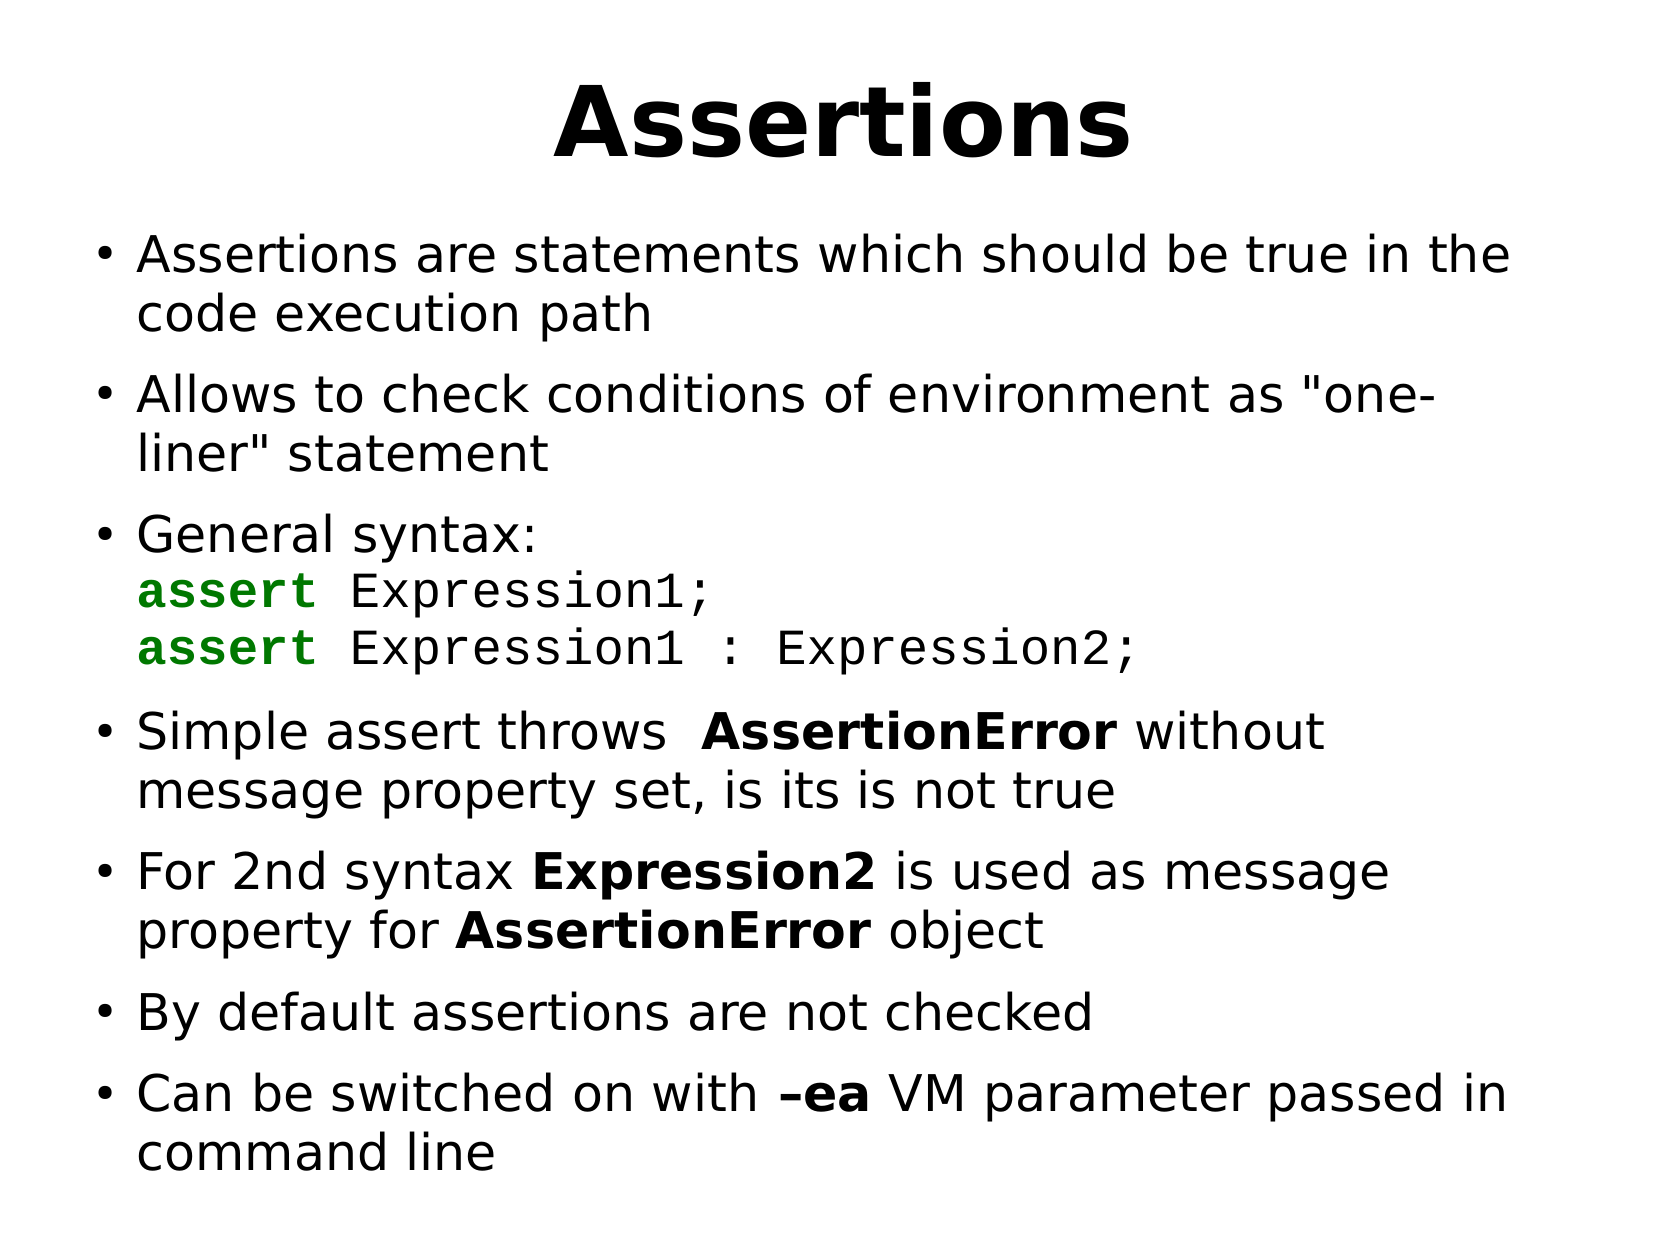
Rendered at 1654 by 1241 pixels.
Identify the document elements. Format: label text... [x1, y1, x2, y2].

list Assertions are statements which should be true in the code execution path Allows to check conditions of environment as "one-liner" statement General syntax: assert Expression1; assert Expression1 : Expression2; Simple assert throws AssertionError without message property set, is its is not true For 2nd syntax Expression2 is used as message property for AssertionError object By default assertions are not checked Can be switched on with –ea VM parameter passed in command line [82, 225, 1538, 1186]
title Assertions [82, 49, 1571, 196]
